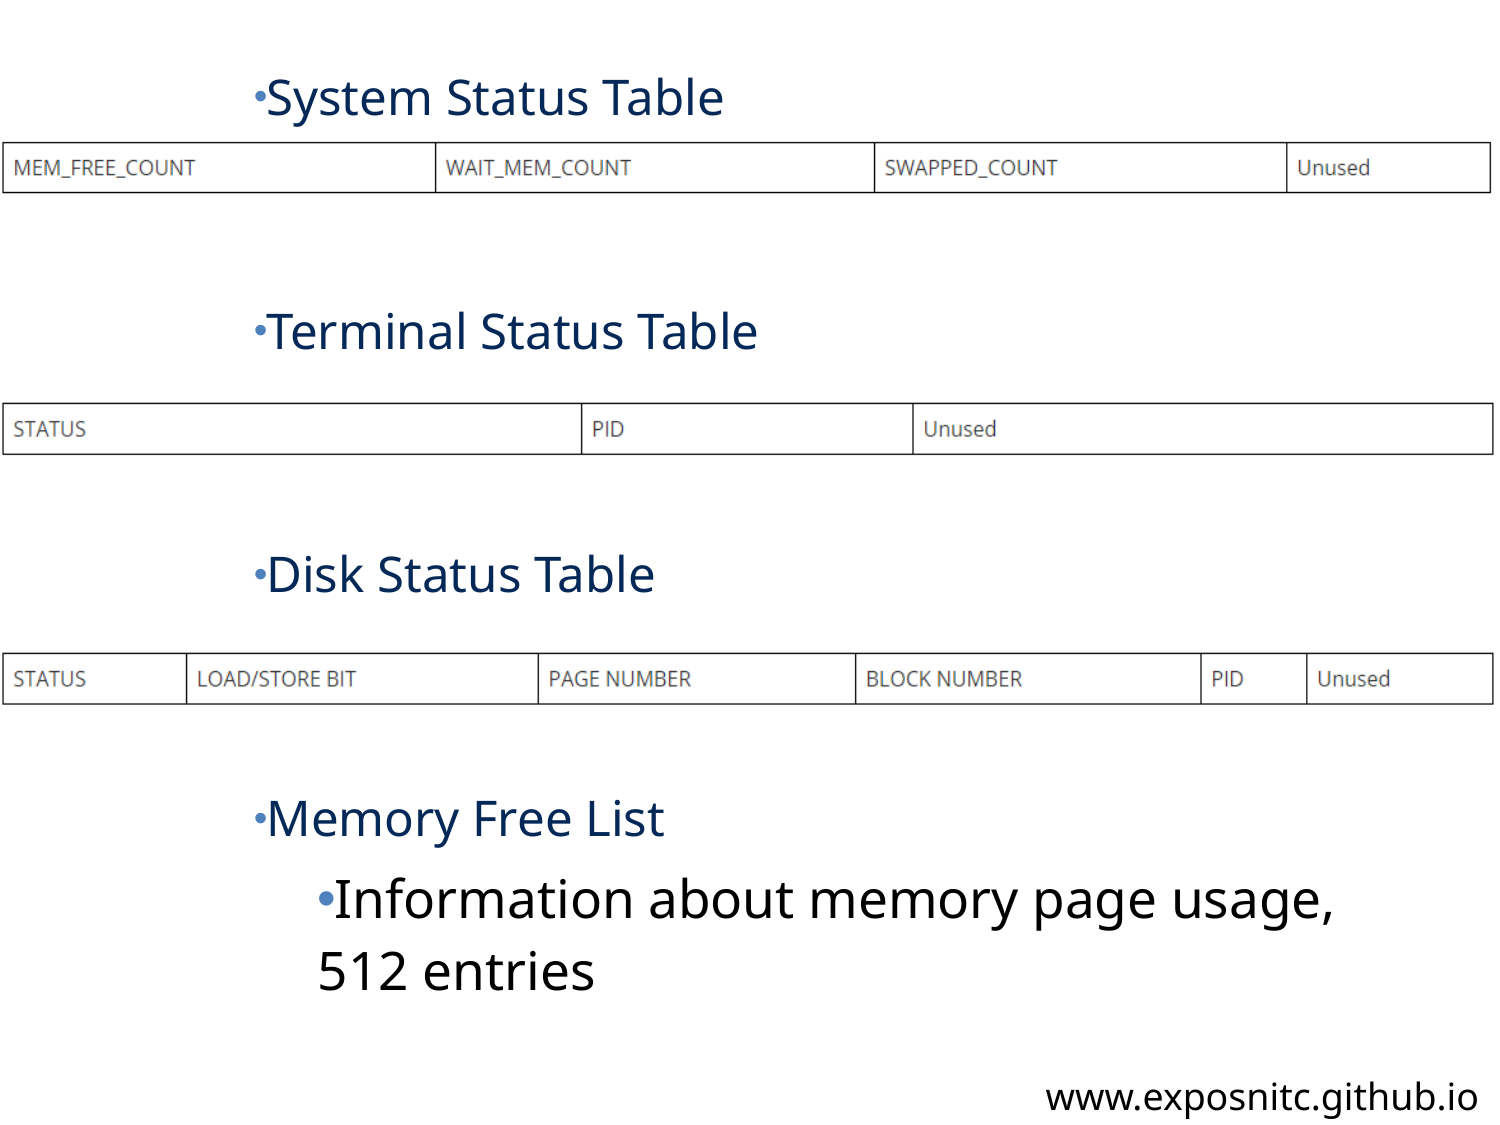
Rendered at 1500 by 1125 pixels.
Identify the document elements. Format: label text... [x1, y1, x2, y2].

subtitle System Status Table Terminal Status Table Disk Status Table Memory Free List Information about memory page usage, 512 entries [234, 202, 1450, 399]
subtitle System Status Table Terminal Status Table Disk Status Table Memory Free List Information about memory page usage, 512 entries [234, 710, 1450, 1025]
picture [0, 399, 1500, 459]
picture [0, 649, 1500, 710]
subtitle System Status Table Terminal Status Table Disk Status Table Memory Free List Information about memory page usage, 512 entries [234, 459, 1450, 649]
text_box www.exposnitc.github.io [1025, 1065, 1500, 1125]
picture [0, 137, 1500, 202]
subtitle System Status Table Terminal Status Table Disk Status Table Memory Free List Information about memory page usage, 512 entries [234, 62, 1450, 137]
